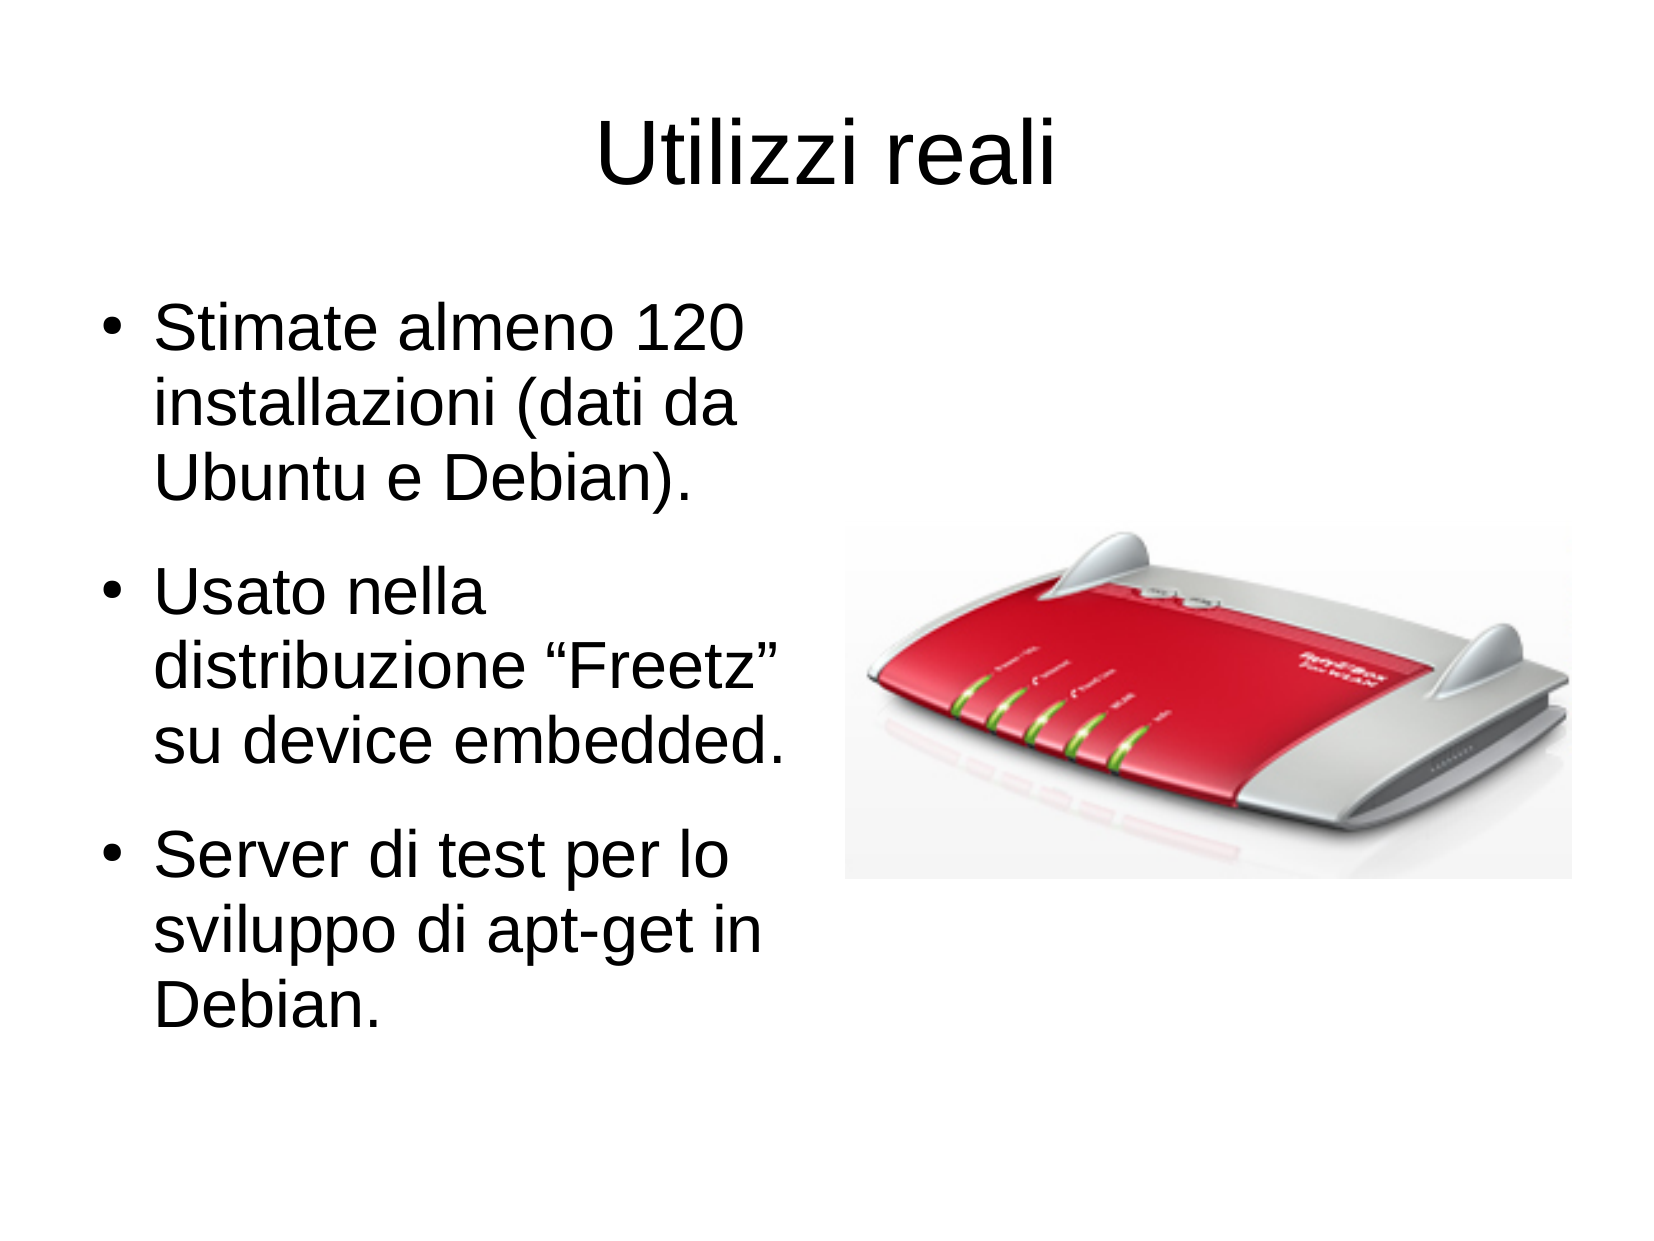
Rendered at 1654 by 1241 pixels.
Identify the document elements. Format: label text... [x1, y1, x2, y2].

list Stimate almeno 120 installazioni (dati da Ubuntu e Debian). Usato nella distribuzione “Freetz” su device embedded. Server di test per lo sviluppo di apt-get in Debian. [82, 290, 809, 1109]
picture [845, 520, 1572, 879]
title Utilizzi reali [82, 49, 1571, 257]
